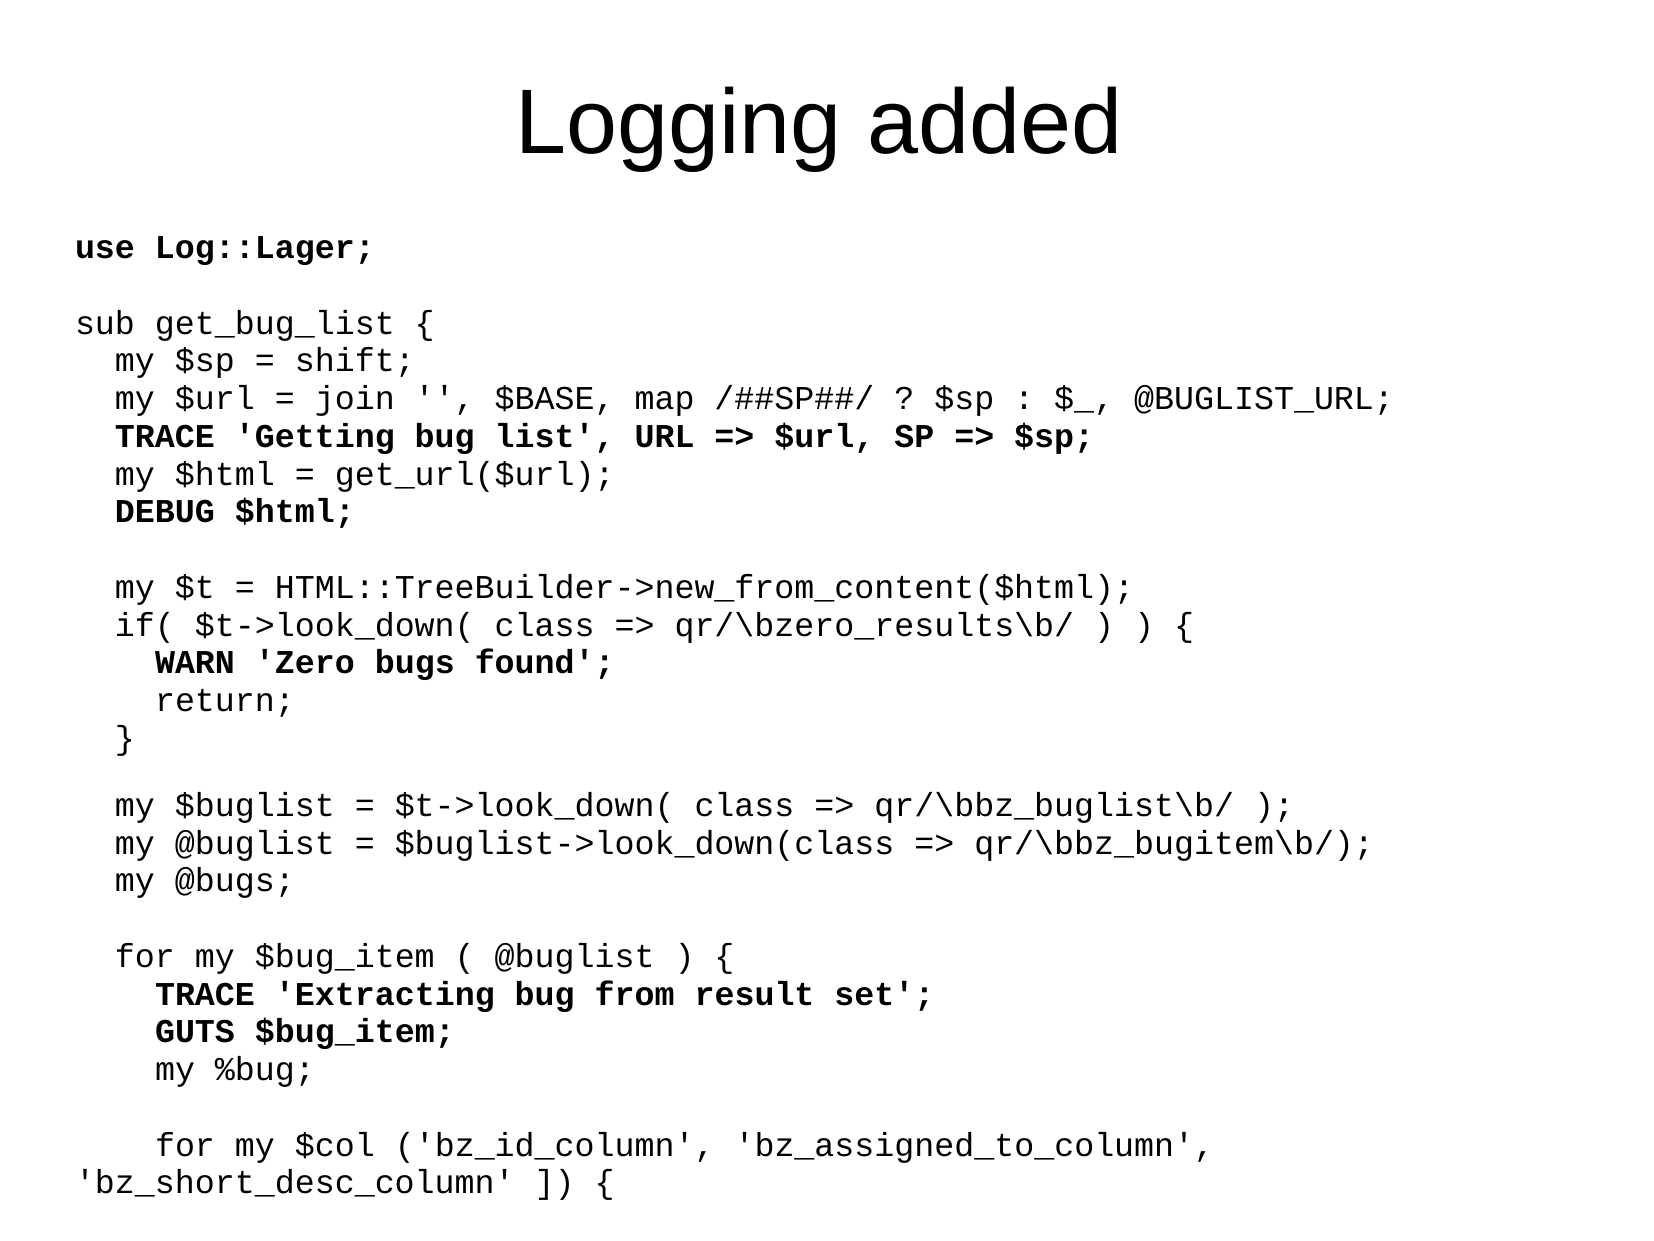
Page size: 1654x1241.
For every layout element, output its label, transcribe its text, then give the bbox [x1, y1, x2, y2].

list use Log::Lager; sub get_bug_list { my $sp = shift; my $url = join '', $BASE, map /##SP##/ ? $sp : $_, @BUGLIST_URL; TRACE 'Getting bug list', URL => $url, SP => $sp; my $html = get_url($url); DEBUG $html; my $t = HTML::TreeBuilder->new_from_content($html); if( $t->look_down( class => qr/\bzero_results\b/ ) ) { WARN 'Zero bugs found'; return; } my $buglist = $t->look_down( class => qr/\bbz_buglist\b/ ); my @buglist = $buglist->look_down(class => qr/\bbz_bugitem\b/); my @bugs; for my $bug_item ( @buglist ) { TRACE 'Extracting bug from result set'; GUTS $bug_item; my %bug; for my $col ('bz_id_column', 'bz_assigned_to_column', 'bz_short_desc_column' ]) { [75, 230, 1564, 1204]
title Logging added [75, 17, 1564, 226]
